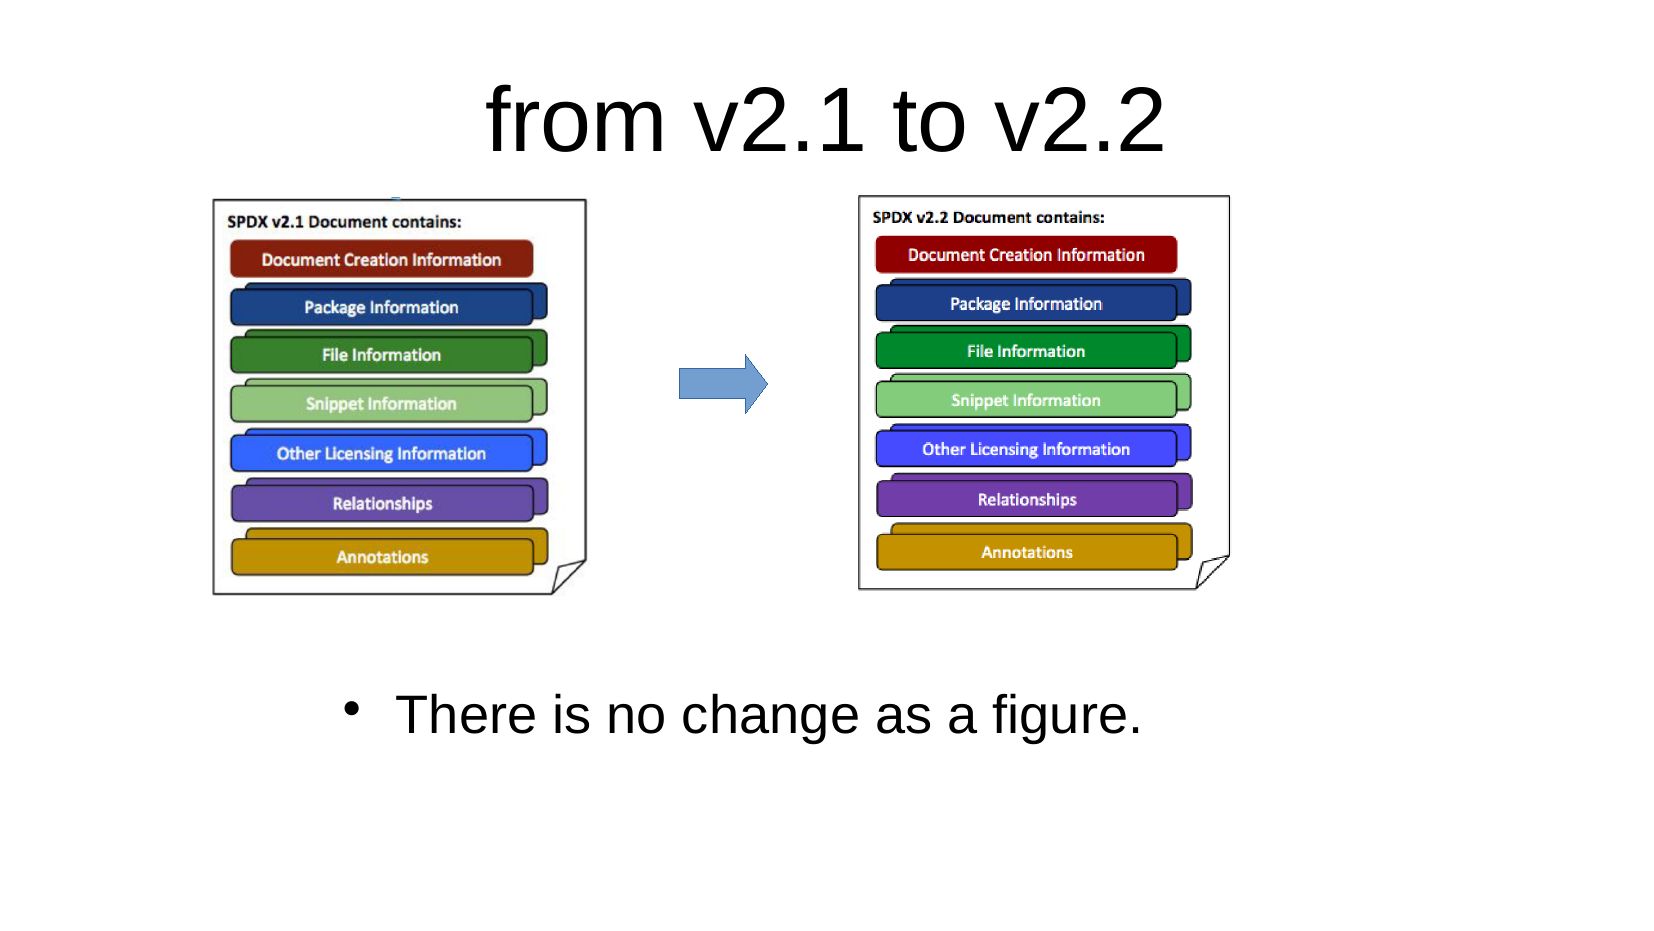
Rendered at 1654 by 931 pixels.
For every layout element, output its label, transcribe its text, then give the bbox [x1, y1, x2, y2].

picture [856, 192, 1234, 593]
list There is no change as a figure. [324, 679, 1306, 835]
title from v2.1 to v2.2 [82, 37, 1571, 193]
picture [206, 192, 591, 599]
text_box [679, 354, 768, 414]
